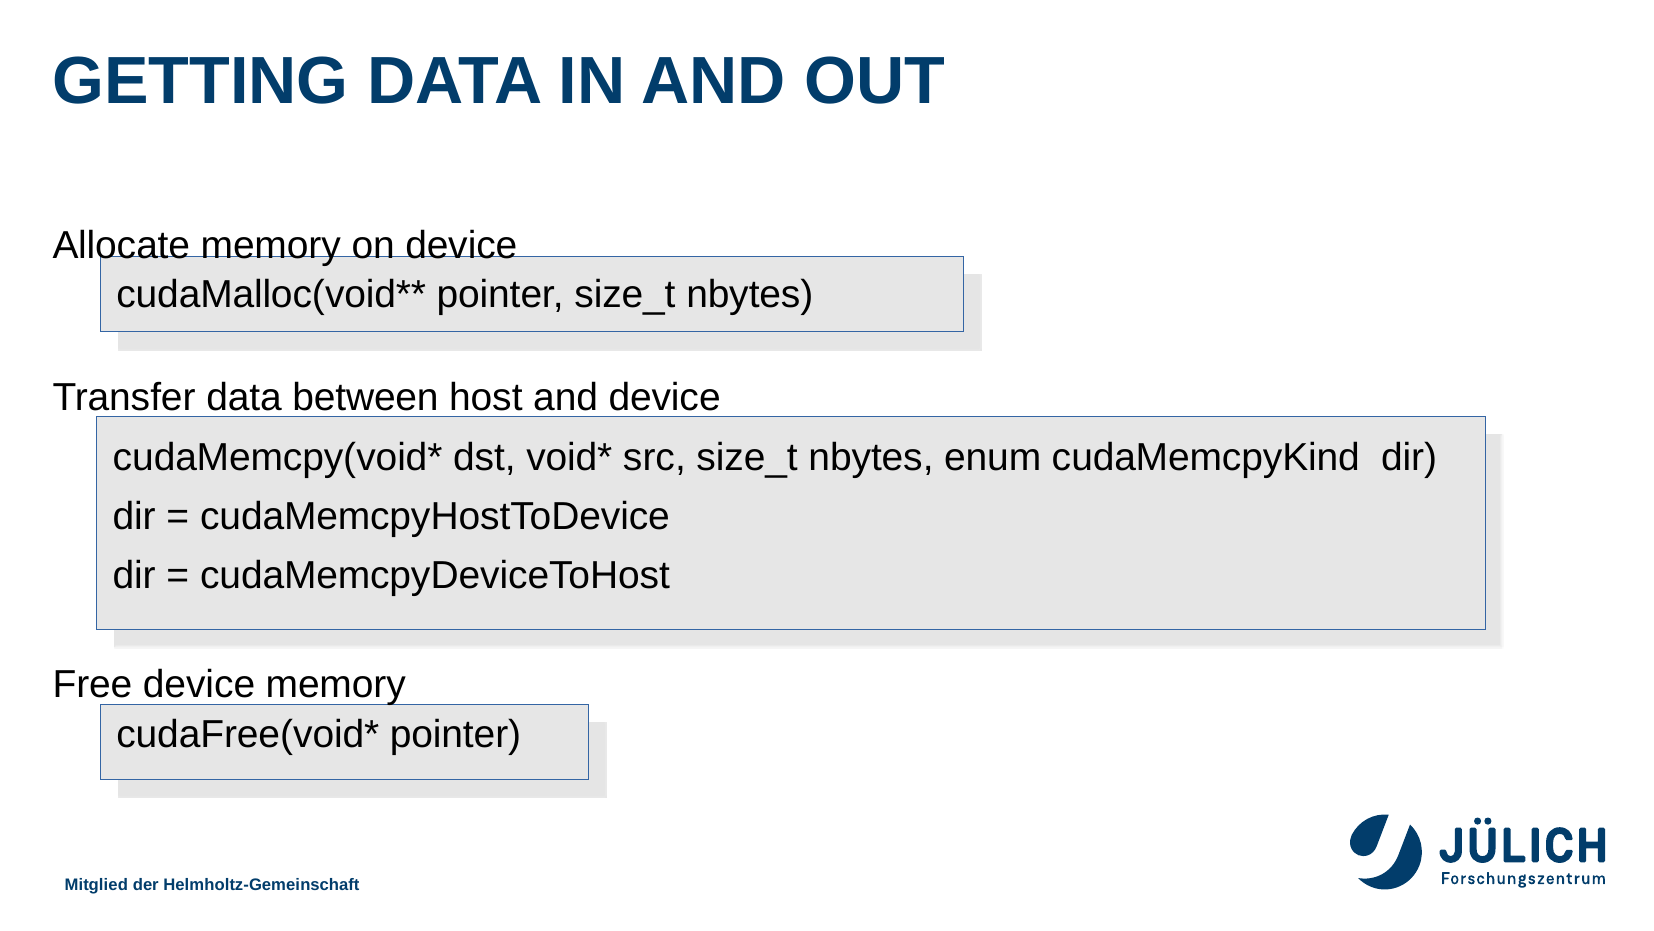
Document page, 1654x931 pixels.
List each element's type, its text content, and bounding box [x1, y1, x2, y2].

title Getting data in and out [52, 43, 1606, 194]
list Allocate memory on device cudaMalloc(void** pointer, size_t nbytes) Transfer data between host and device cudaMemcpy(void* dst, void* src, size_t nbytes, enum cudaMemcpyKind dir) dir = cudaMemcpyHostToDevice dir = cudaMemcpyDeviceToHost Free device memory cudaFree(void* pointer) [52, 217, 1606, 757]
text_box [100, 757, 589, 780]
